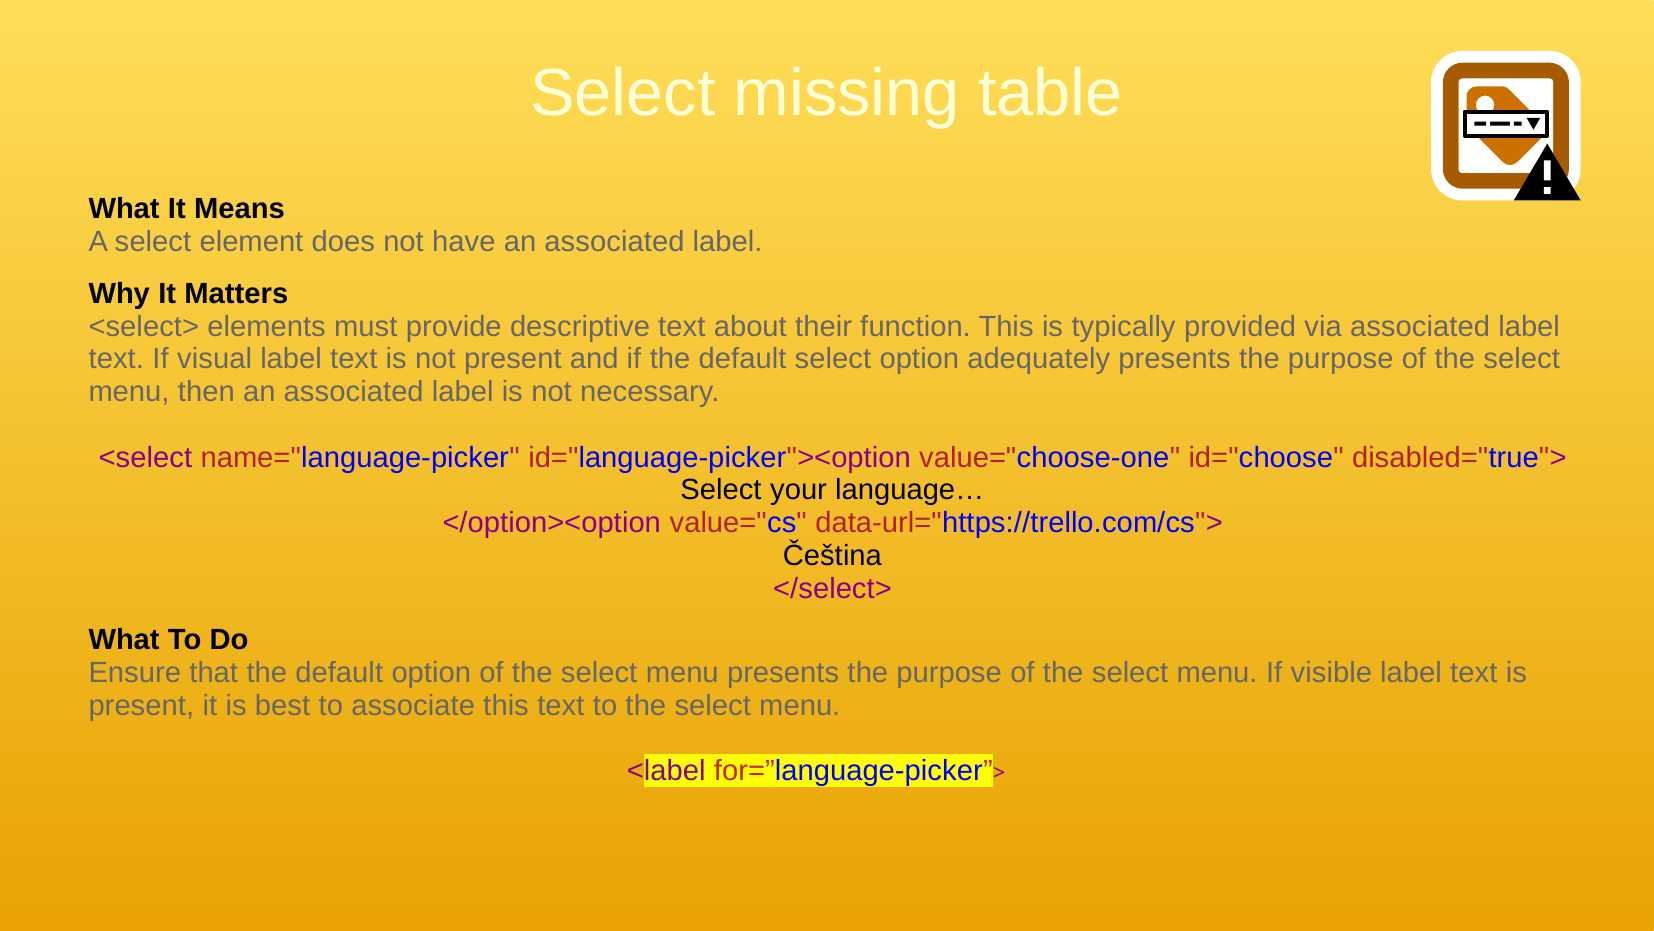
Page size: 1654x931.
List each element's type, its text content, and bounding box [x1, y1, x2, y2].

subtitle What It Means A select element does not have an associated label. Why It Matters <select> elements must provide descriptive text about their function. This is typically provided via associated label text. If visual label text is not present and if the default select option adequately presents the purpose of the select menu, then an associated label is not necessary. <select name="language-picker" id="language-picker"><option value="choose-one" id="choose" disabled="true"> Select your language… </option><option value="cs" data-url="https://trello.com/cs"> Čeština </select> What To Do Ensure that the default option of the select menu presents the purpose of the select menu. If visible label text is present, it is best to associate this text to the select menu. <label for=”language-picker”> [88, 192, 1577, 857]
title Select missing table [82, 37, 1417, 148]
picture [1417, 37, 1595, 215]
